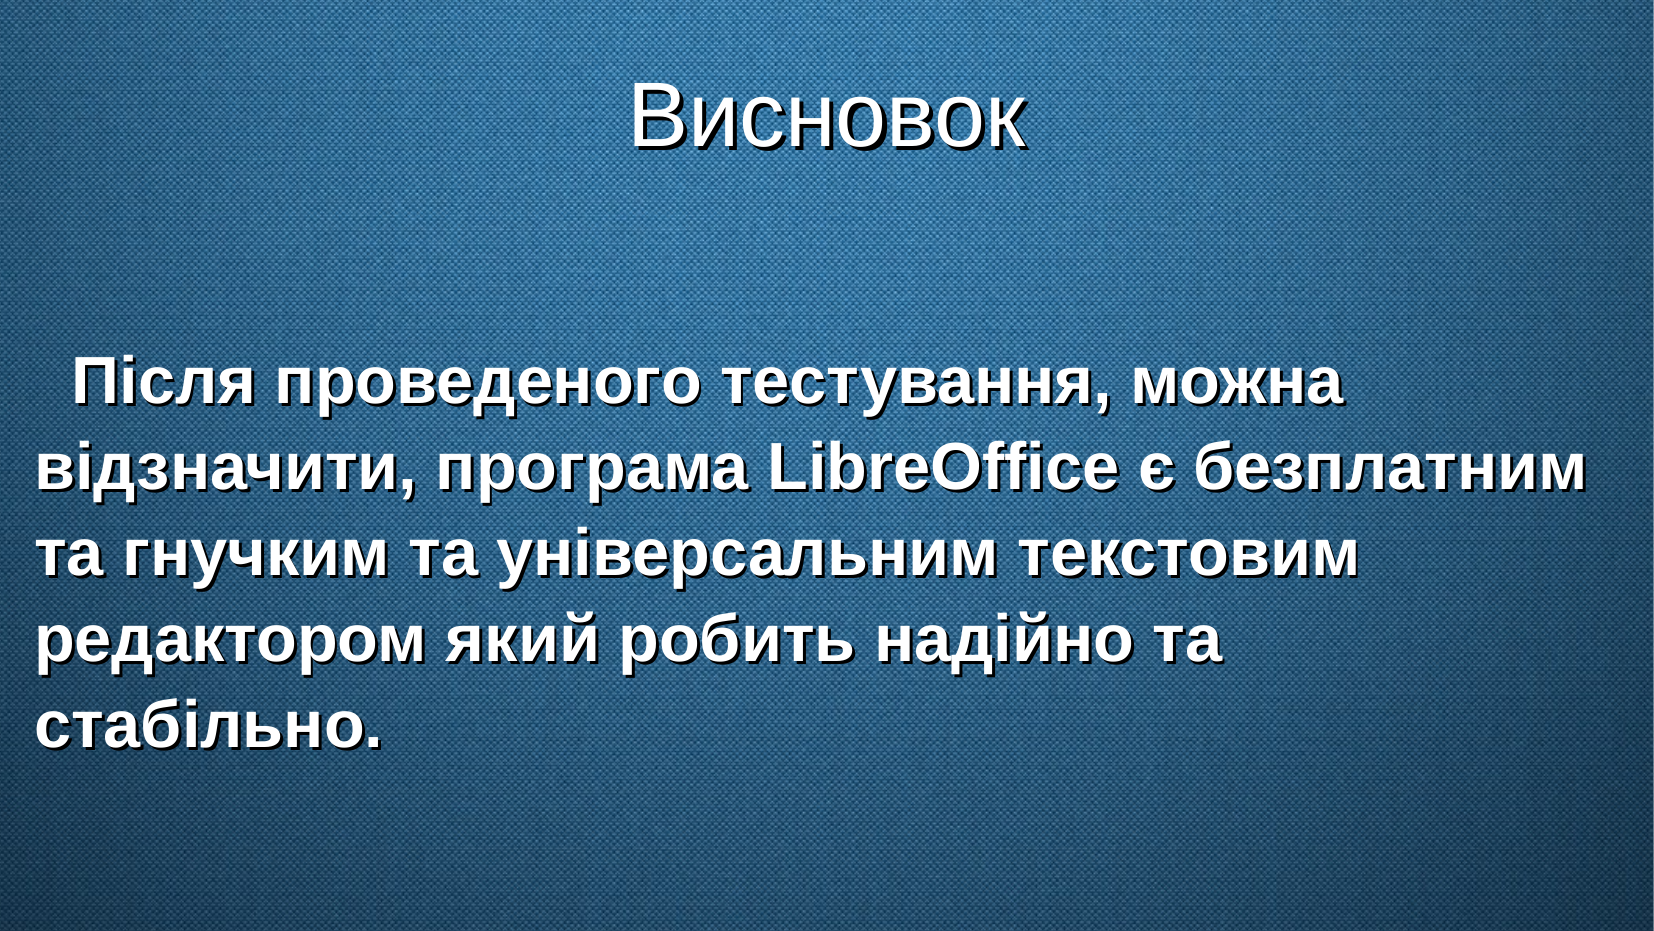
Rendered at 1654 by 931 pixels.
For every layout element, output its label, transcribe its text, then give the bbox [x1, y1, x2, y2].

picture [0, 0, 1654, 931]
subtitle Після проведеного тестування, можна відзначити, програма LibreOffice є безплатним та гнучким та універсальним текстовим редактором який робить надійно та стабільно. [34, 223, 1591, 871]
title Висновок [82, 37, 1571, 193]
